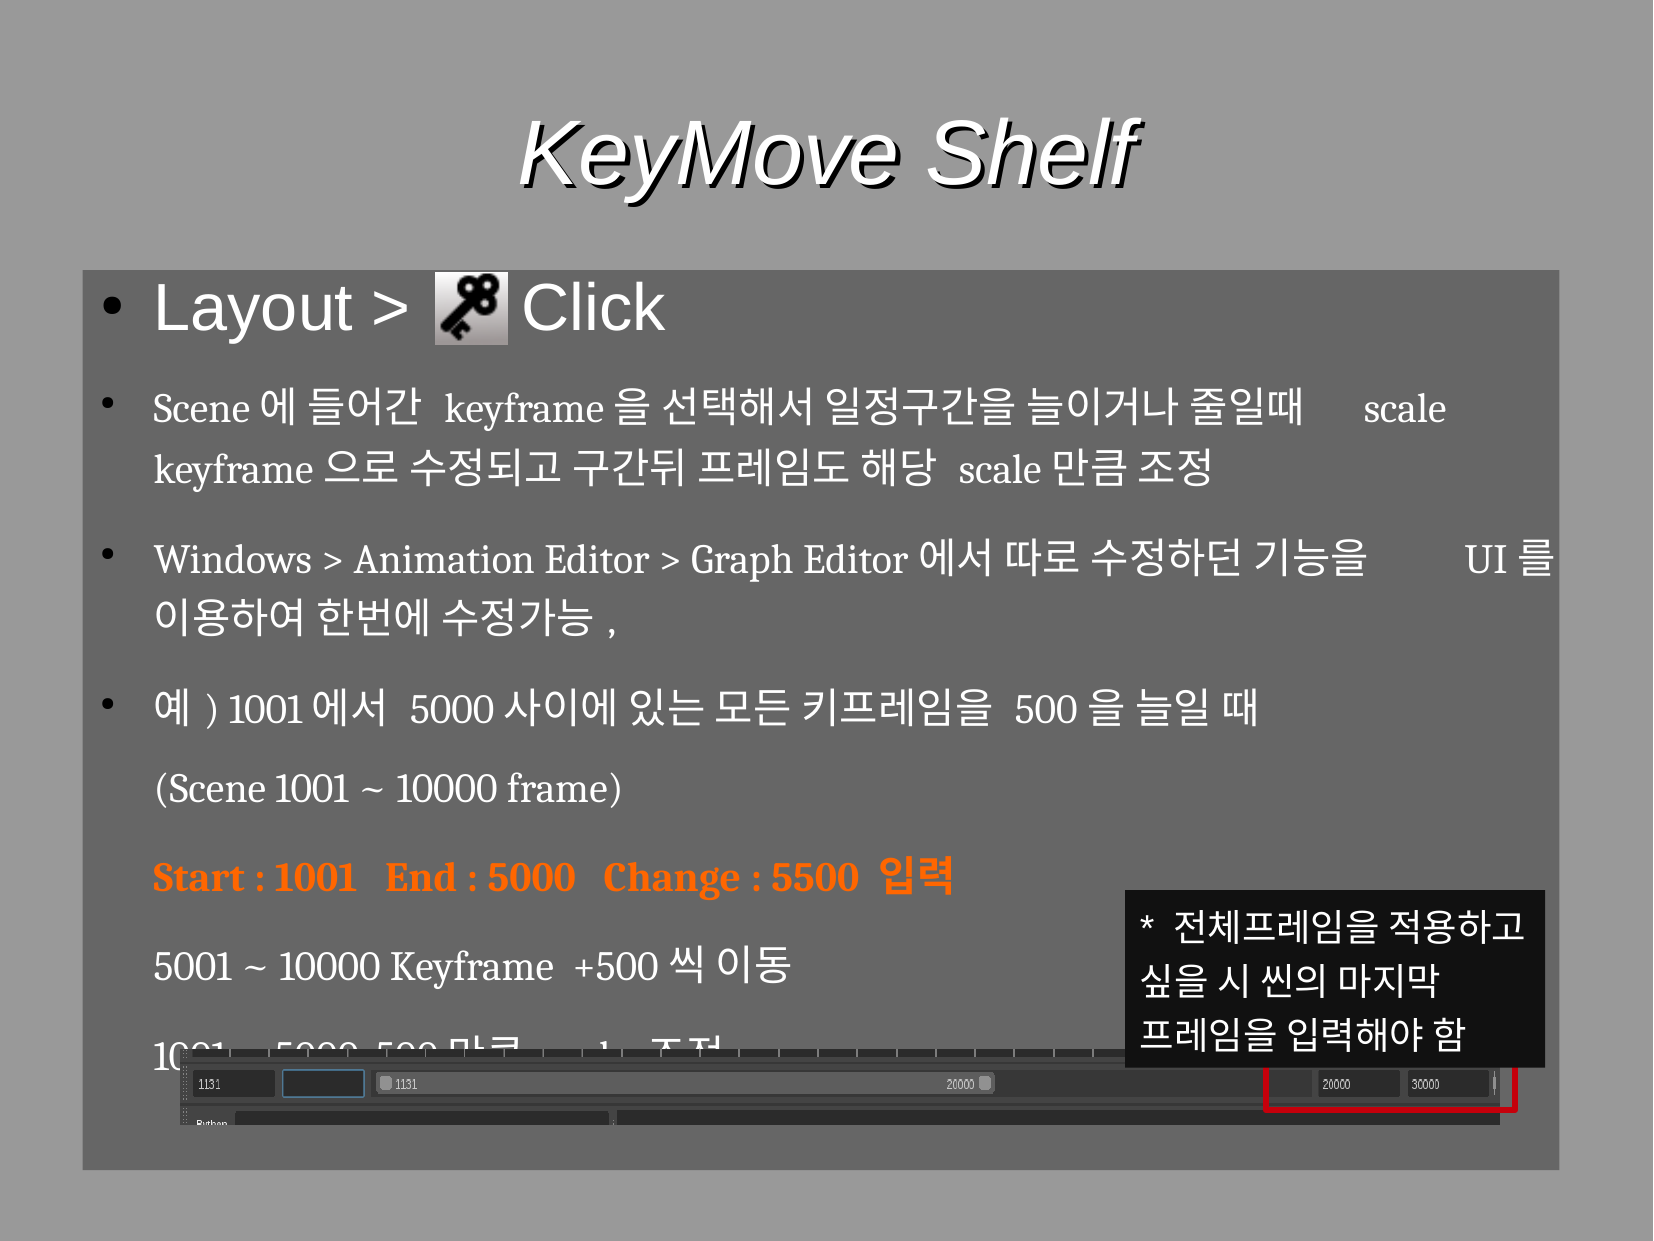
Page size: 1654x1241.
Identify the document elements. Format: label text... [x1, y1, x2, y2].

picture [435, 272, 508, 346]
text_box * 전체프레임을 적용하고 싶을 시 씬의 마지막 프레임을 입력해야 함 [1125, 890, 1546, 1047]
list Layout > Click Scene에 들어간 keyframe을 선택해서 일정구간을 늘이거나 줄일때 scale keyframe으로 수정되고 구간뒤 프레임도 해당 scale만큼 조정 Windows > Animation Editor > Graph Editor에서 따로 수정하던 기능을 UI를 이용하여 한번에 수정가능, 예) 1001에서 5000사이에 있는 모든 키프레임을 500을 늘일 때 (Scene 1001 ~ 10000 frame) Start : 1001 End : 5000 Change : 5500 입력 5001 ~ 10000 Keyframe +500씩 이동 1001 ~ 5000, 500만큼 scale 조정 [82, 270, 1560, 1171]
title KeyMove Shelf [82, 49, 1571, 257]
picture [180, 1049, 1500, 1125]
picture [1269, 1068, 1500, 1107]
